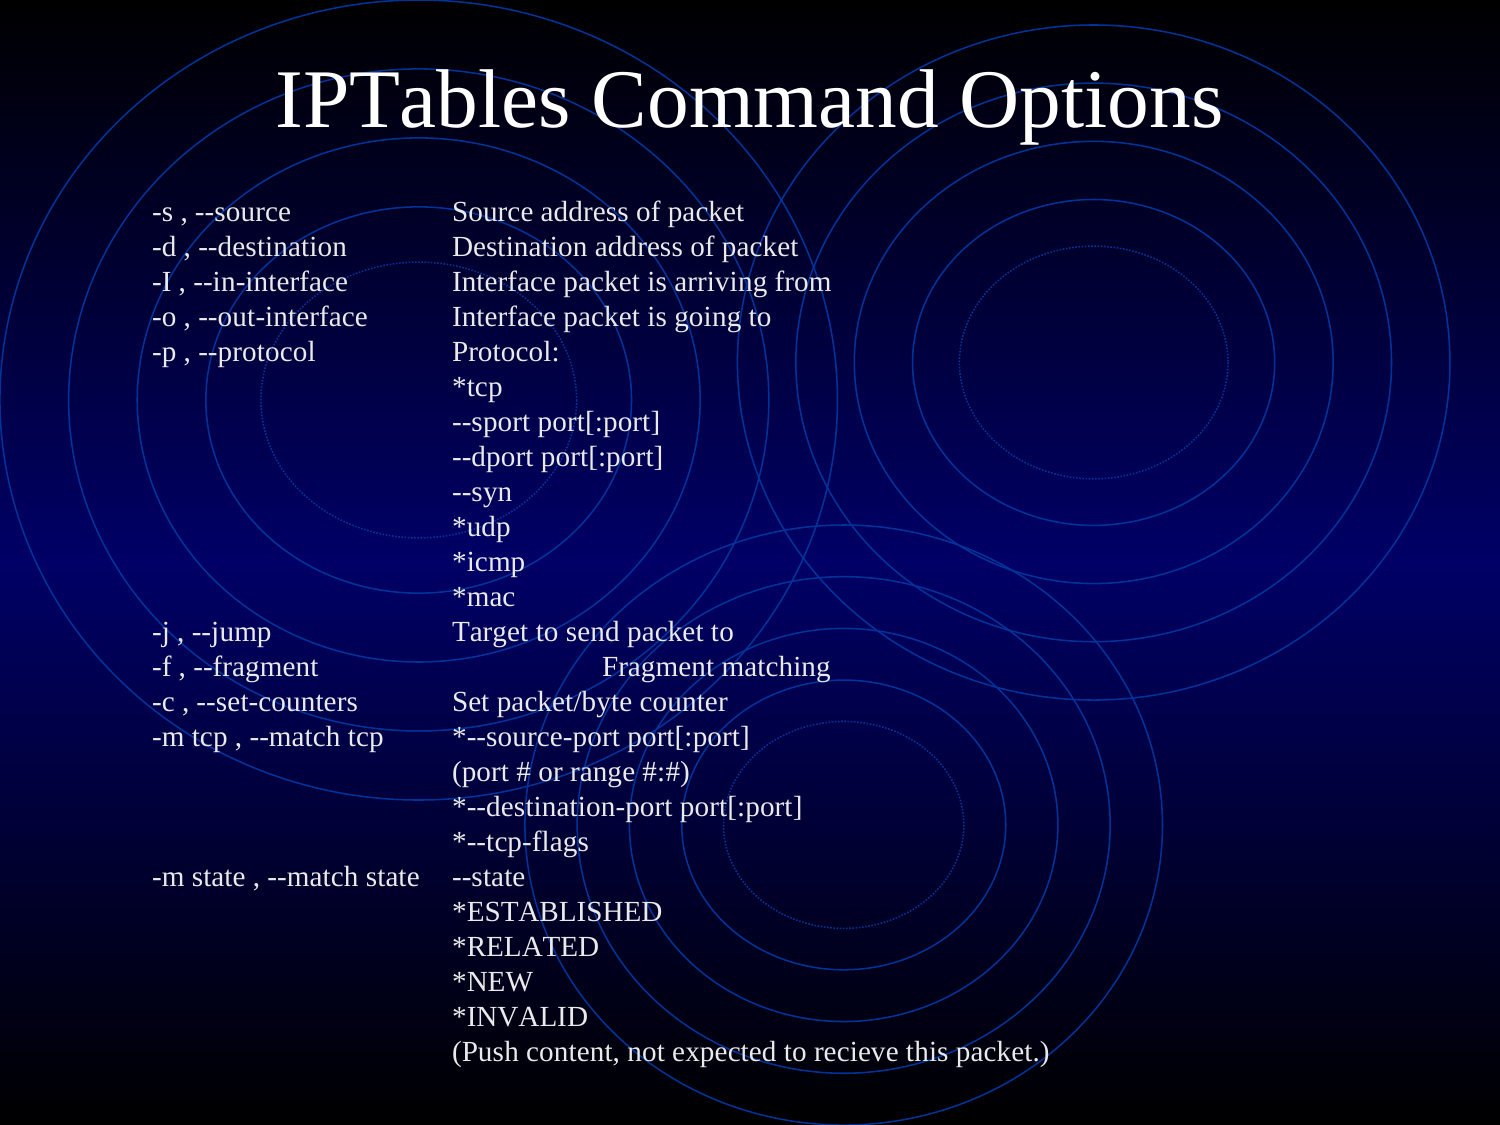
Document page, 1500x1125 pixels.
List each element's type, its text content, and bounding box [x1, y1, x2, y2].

title IPTables Command Options [112, 36, 1388, 152]
text_box -s , --source Source address of packet -d , --destination Destination address of packet -I , --in-interface Interface packet is arriving from -o , --out-interface Interface packet is going to -p , --protocol Protocol: *tcp --sport port[:port] --dport port[:port] --syn *udp *icmp *mac -j , --jump Target to send packet to -f , --fragment Fragment matching -c , --set-counters Set packet/byte counter -m tcp , --match tcp *--source-port port[:port] (port # or range #:#) *--destination-port port[:port] *--tcp-flags -m state , --match state --state *ESTABLISHED *RELATED *NEW *INVALID (Push content, not expected to recieve this packet.) [137, 185, 1388, 1125]
